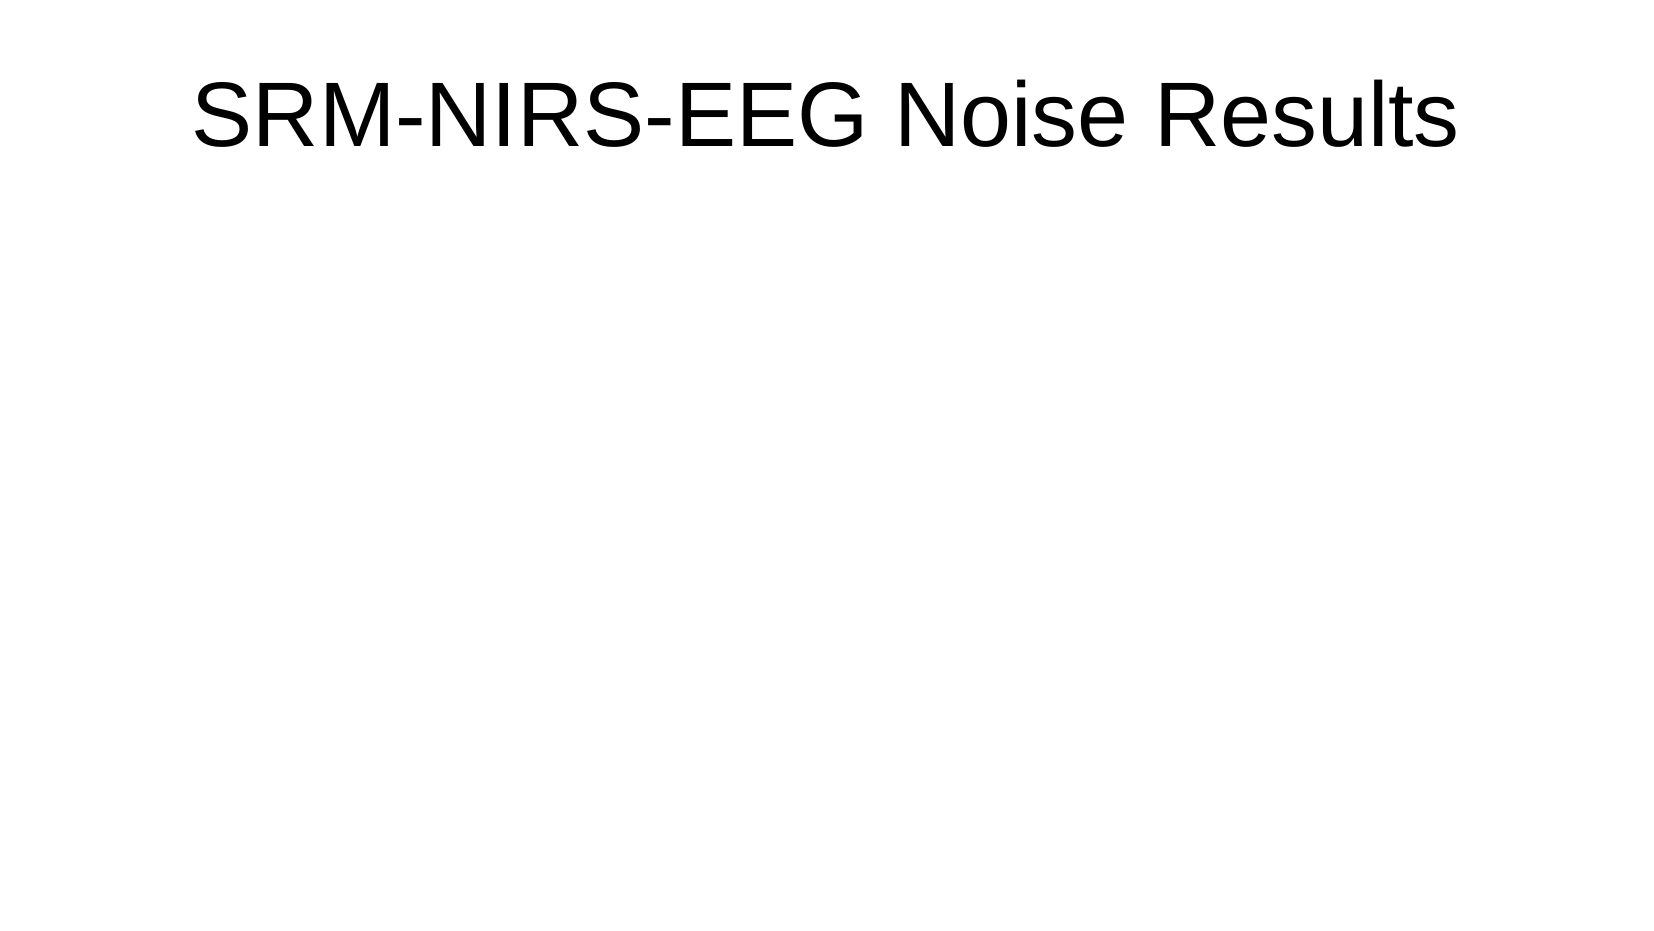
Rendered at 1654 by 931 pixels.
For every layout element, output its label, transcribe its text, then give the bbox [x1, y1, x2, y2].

title SRM-NIRS-EEG Noise Results [82, 37, 1571, 193]
